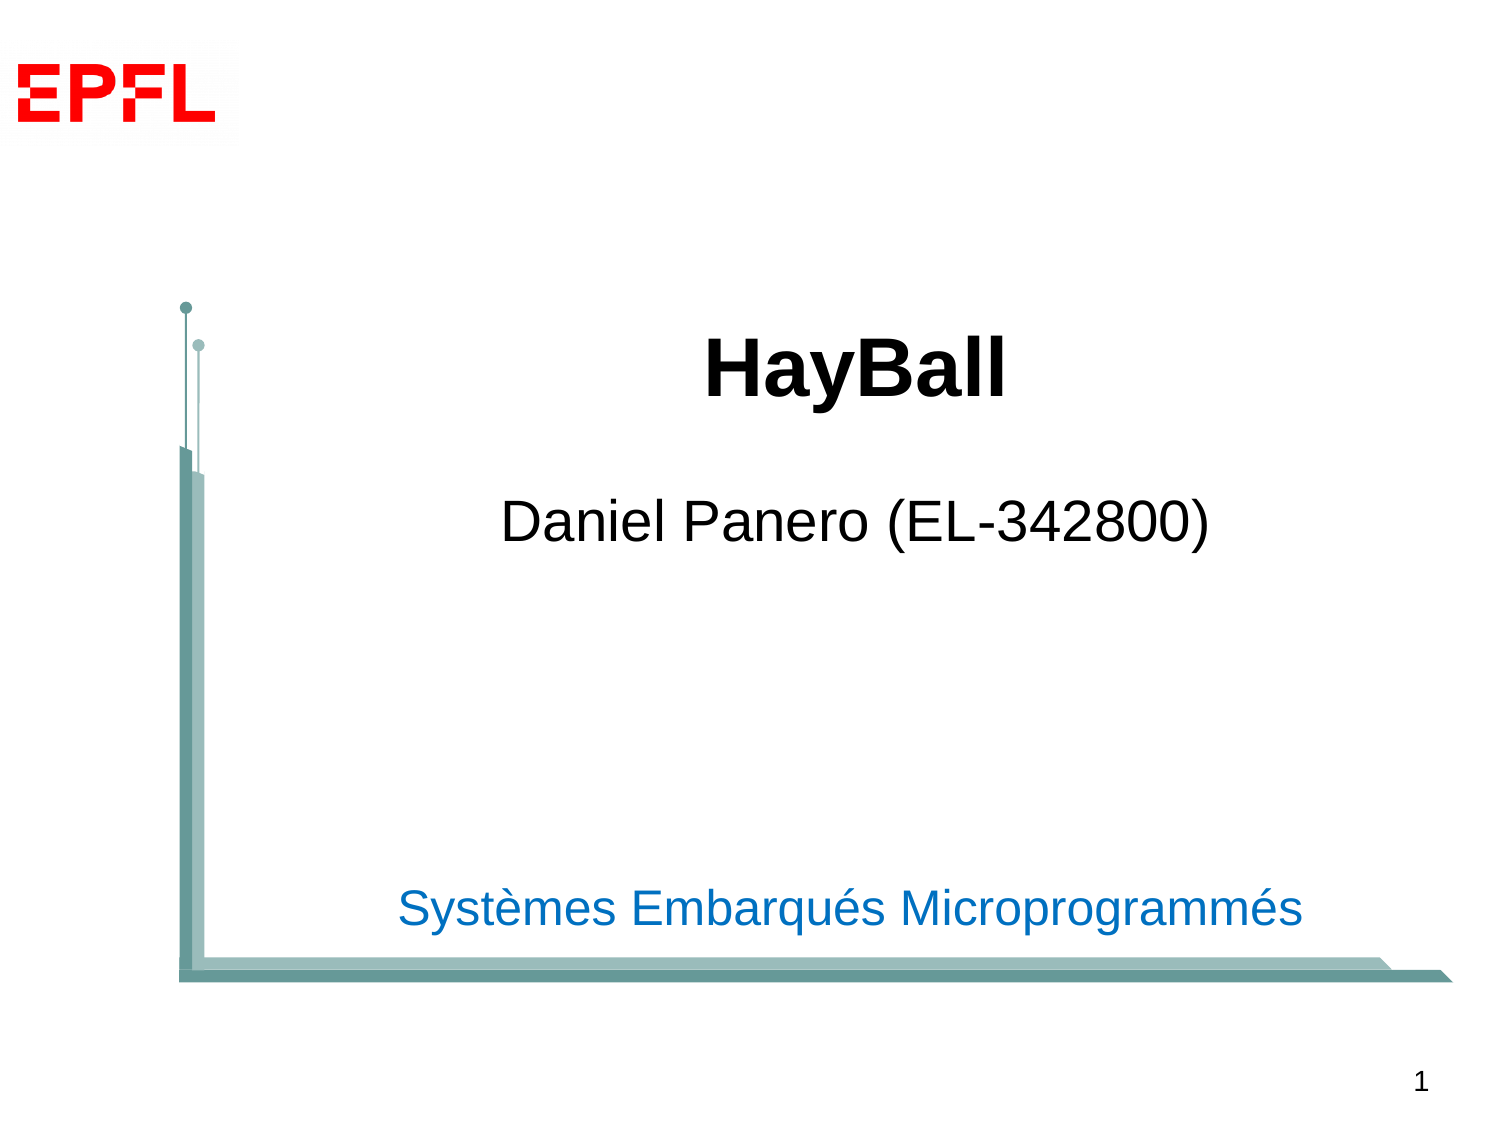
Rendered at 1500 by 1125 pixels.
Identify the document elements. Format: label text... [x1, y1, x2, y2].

picture [0, 39, 239, 146]
text_box HayBall Daniel Panero (EL-342800) [212, 312, 1500, 554]
title Systèmes Embarqués Microprogrammés [200, 852, 1500, 959]
